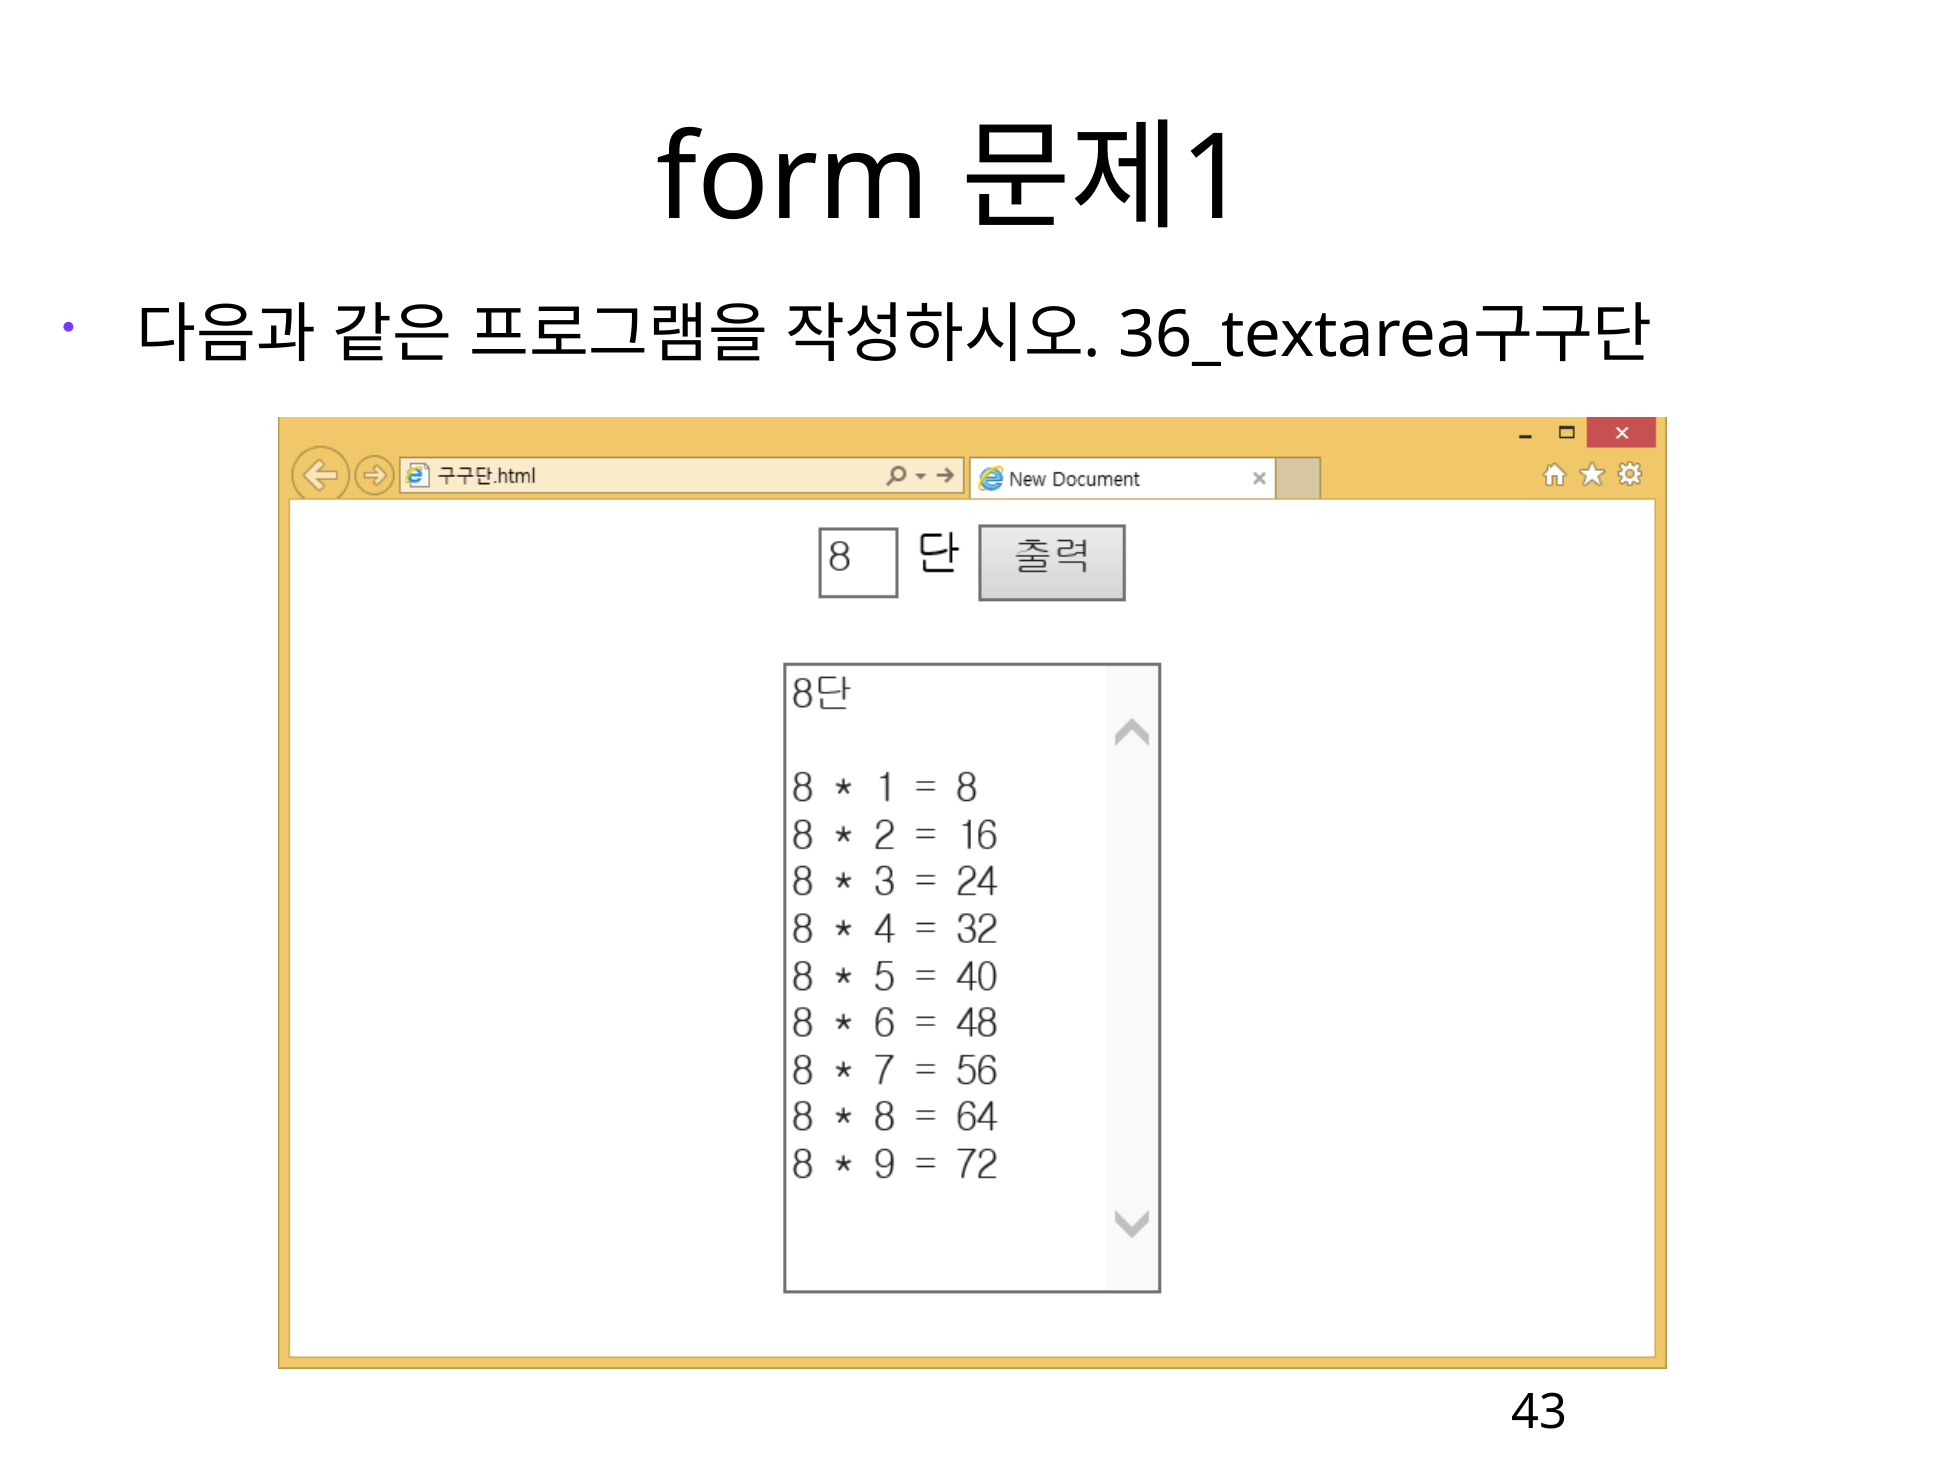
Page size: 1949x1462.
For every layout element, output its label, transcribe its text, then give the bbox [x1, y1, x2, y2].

list 다음과 같은 프로그램을 작성하시오. 36_textarea구구단 [48, 284, 1897, 1343]
slide_number <숫자> [1496, 1372, 1899, 1462]
title form 문제1 [156, 92, 1749, 255]
picture [278, 417, 1667, 1369]
